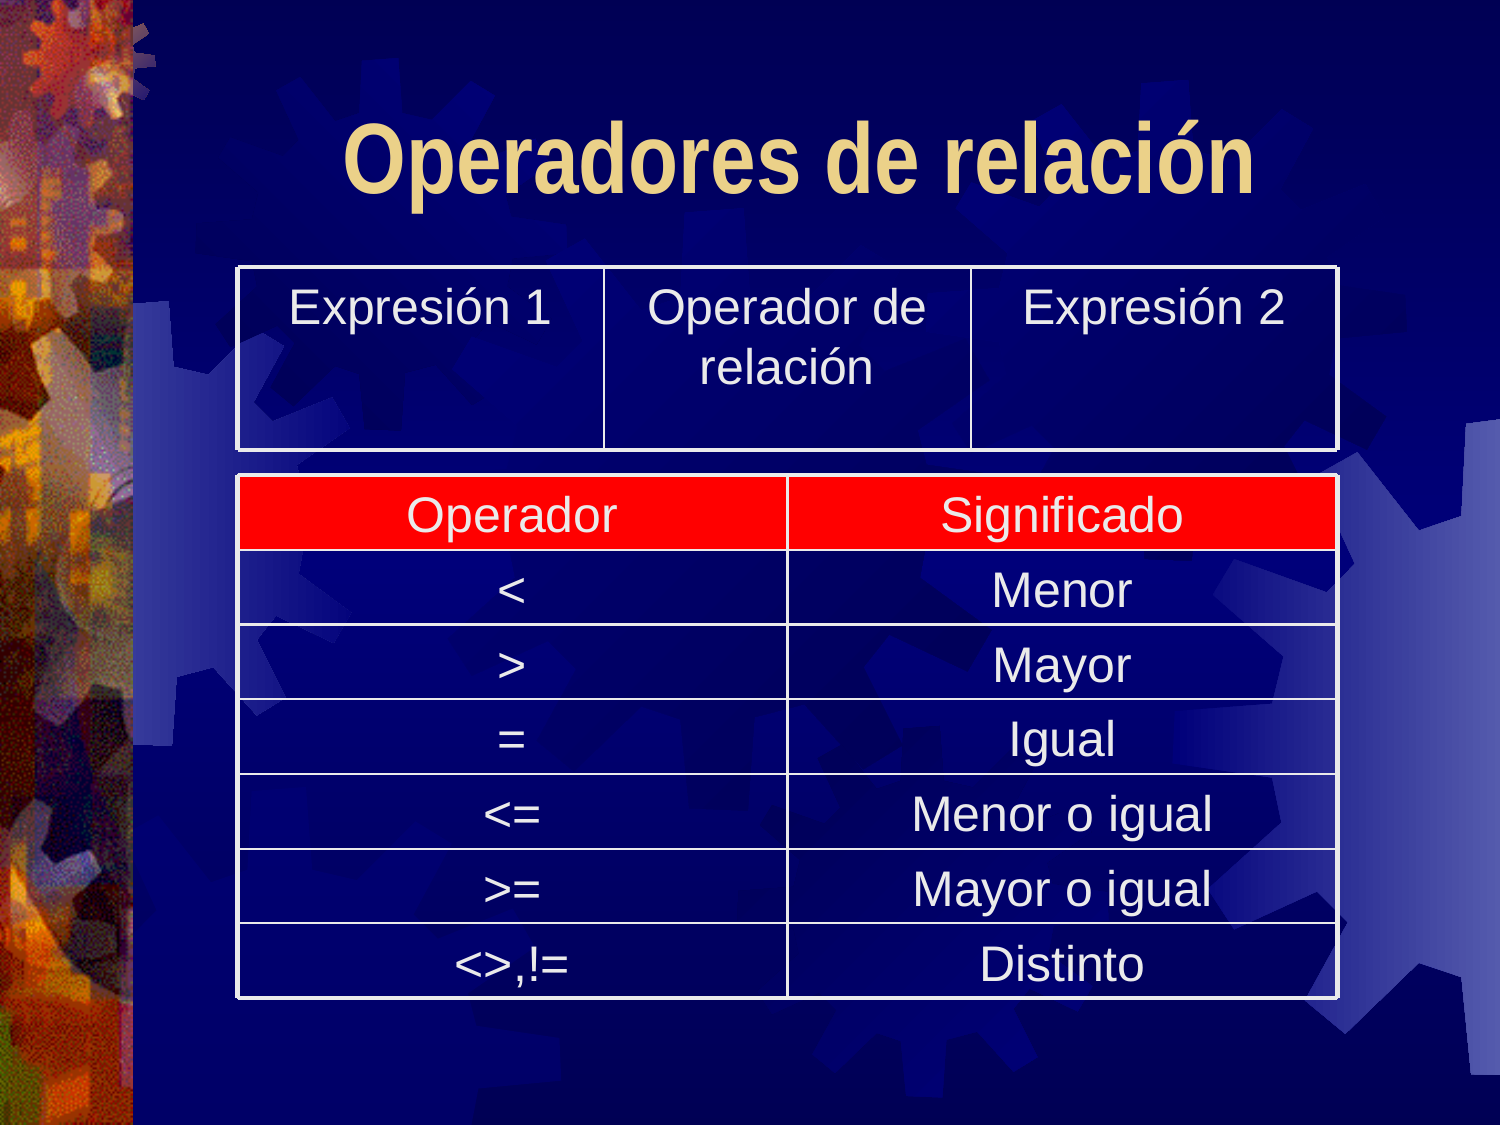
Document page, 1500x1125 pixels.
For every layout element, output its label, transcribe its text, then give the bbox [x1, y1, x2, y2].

text_box Operador de relación [605, 269, 970, 448]
text_box >= [240, 850, 786, 922]
text_box = [240, 700, 786, 773]
picture [0, 0, 133, 1125]
text_box Mayor [789, 626, 1335, 698]
text_box > [240, 626, 786, 698]
text_box Operador [240, 477, 786, 549]
text_box Igual [789, 700, 1335, 773]
text_box Menor [789, 551, 1335, 623]
text_box Mayor o igual [789, 850, 1335, 922]
text_box < [240, 551, 786, 623]
text_box Expresión 2 [972, 269, 1335, 448]
text_box Menor o igual [789, 775, 1335, 848]
text_box Significado [789, 477, 1335, 549]
text_box <>,!= [240, 924, 786, 996]
text_box Expresión 1 [240, 269, 603, 448]
text_box Operadores de relación [299, 87, 1300, 250]
text_box Distinto [789, 924, 1335, 996]
text_box <= [240, 775, 786, 848]
